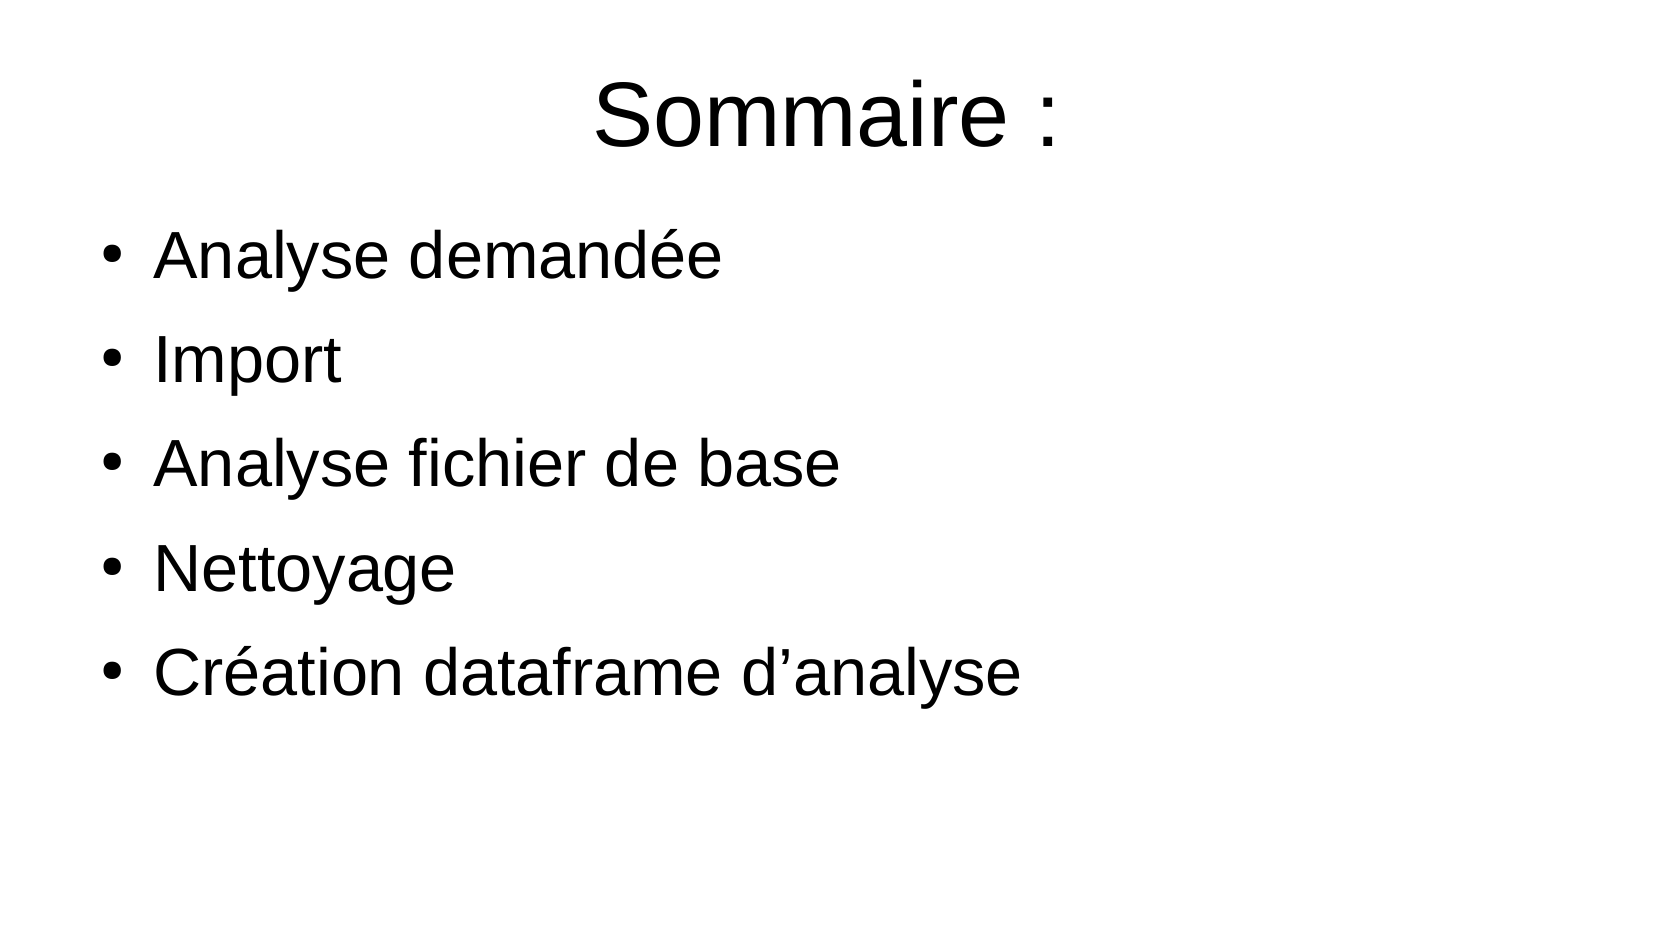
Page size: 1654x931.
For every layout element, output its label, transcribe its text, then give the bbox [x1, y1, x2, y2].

title Sommaire : [82, 37, 1571, 193]
list Analyse demandée Import Analyse fichier de base Nettoyage Création dataframe d’analyse [82, 217, 1571, 758]
